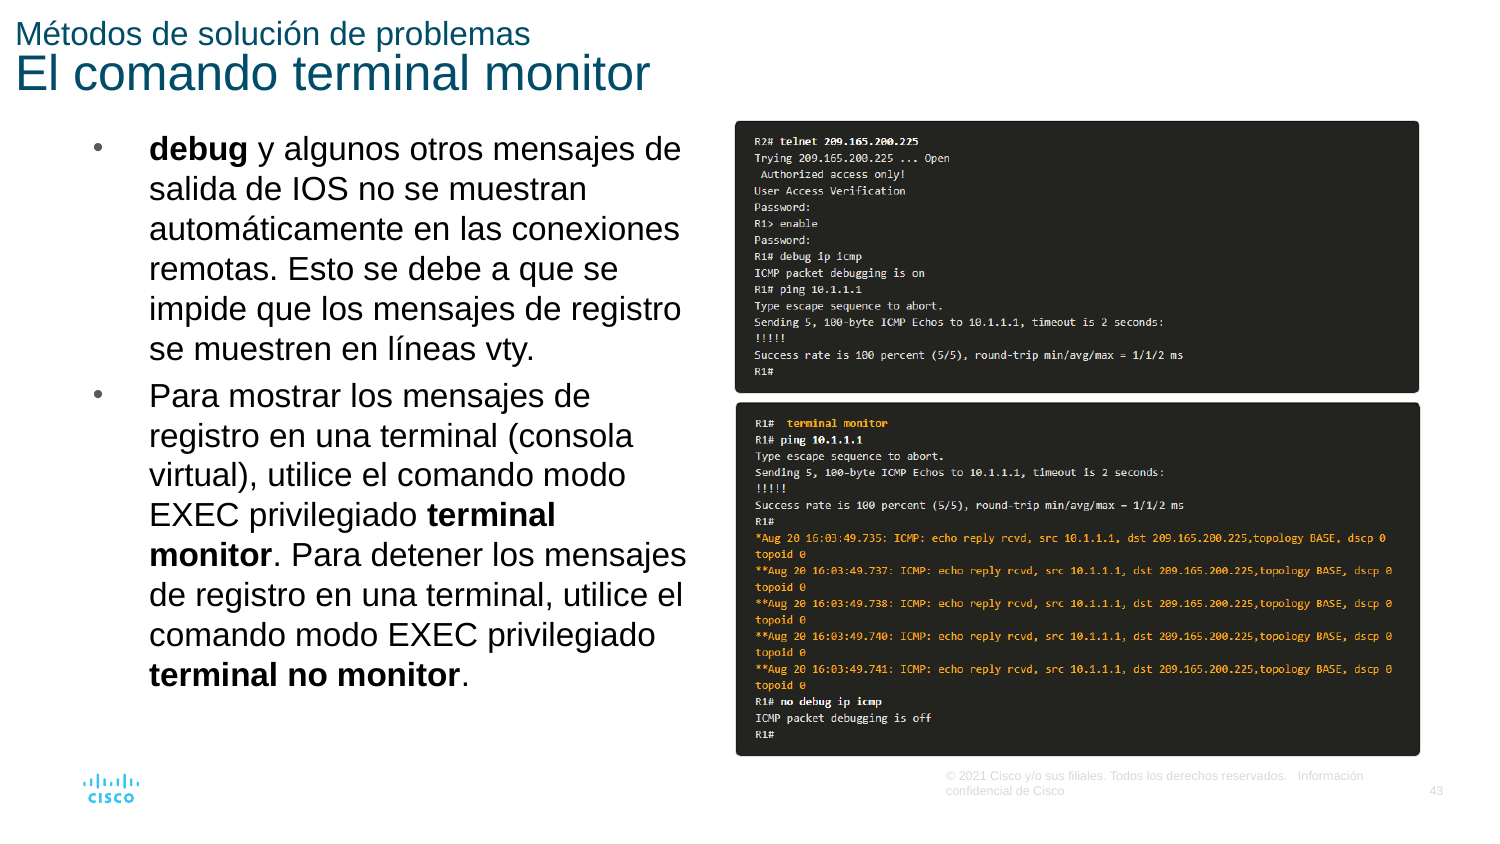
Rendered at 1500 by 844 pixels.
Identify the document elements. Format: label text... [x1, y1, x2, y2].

title Métodos de solución de problemas El comando terminal monitor [0, 0, 1369, 121]
list debug y algunos otros mensajes de salida de IOS no se muestran automáticamente en las conexiones remotas. Esto se debe a que se impide que los mensajes de registro se muestren en líneas vty. Para mostrar los mensajes de registro en una terminal (consola virtual), utilice el comando modo EXEC privilegiado terminal monitor. Para detener los mensajes de registro en una terminal, utilice el comando modo EXEC privilegiado terminal no monitor. [77, 120, 711, 726]
picture [732, 117, 1423, 396]
picture [732, 398, 1423, 759]
